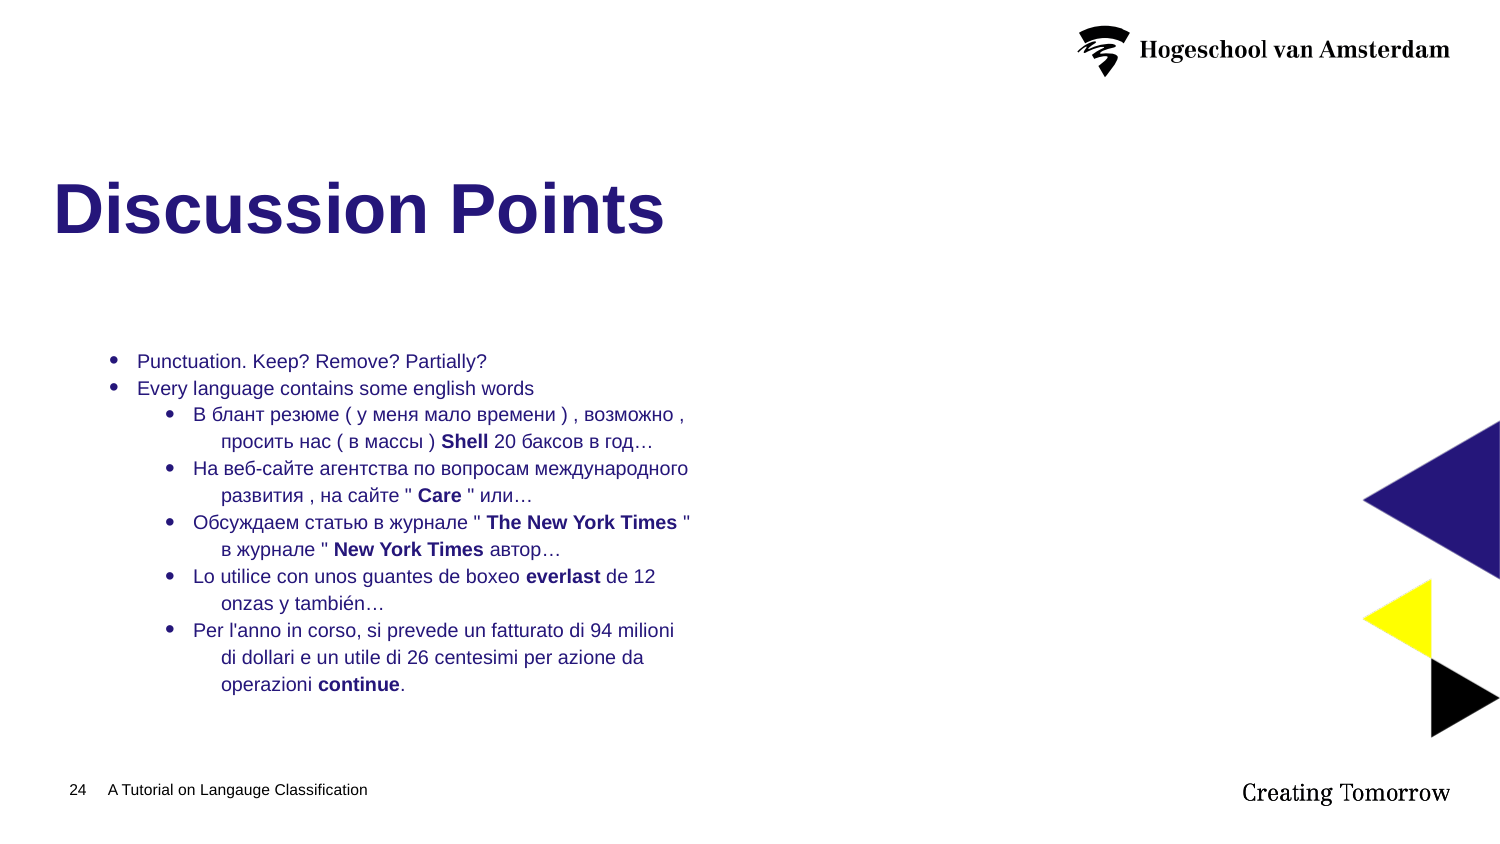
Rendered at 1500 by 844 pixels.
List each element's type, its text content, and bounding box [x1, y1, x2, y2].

text_box A Tutorial on Langauge Classification [114, 768, 751, 813]
text_box [54, 768, 114, 813]
list Punctuation. Keep? Remove? Partially? Every language contains some english words В блант резюме ( у меня мало времени ) , возможно , просить нас ( в массы ) Shell 20 баксов в год… На веб-сайте агентства по вопросам международного развития , на сайте " Care " или… Обсуждаем статью в журнале " The New York Times " в журнале " New York Times автор… Lo utilice con unos guantes de boxeo everlast de 12 onzas y también… Per l'anno in corso, si prevede un fatturato di 94 milioni di dollari e un utile di 26 centesimi per azione da operazioni continue. [53, 346, 1362, 768]
title Discussion Points [53, 163, 1363, 346]
